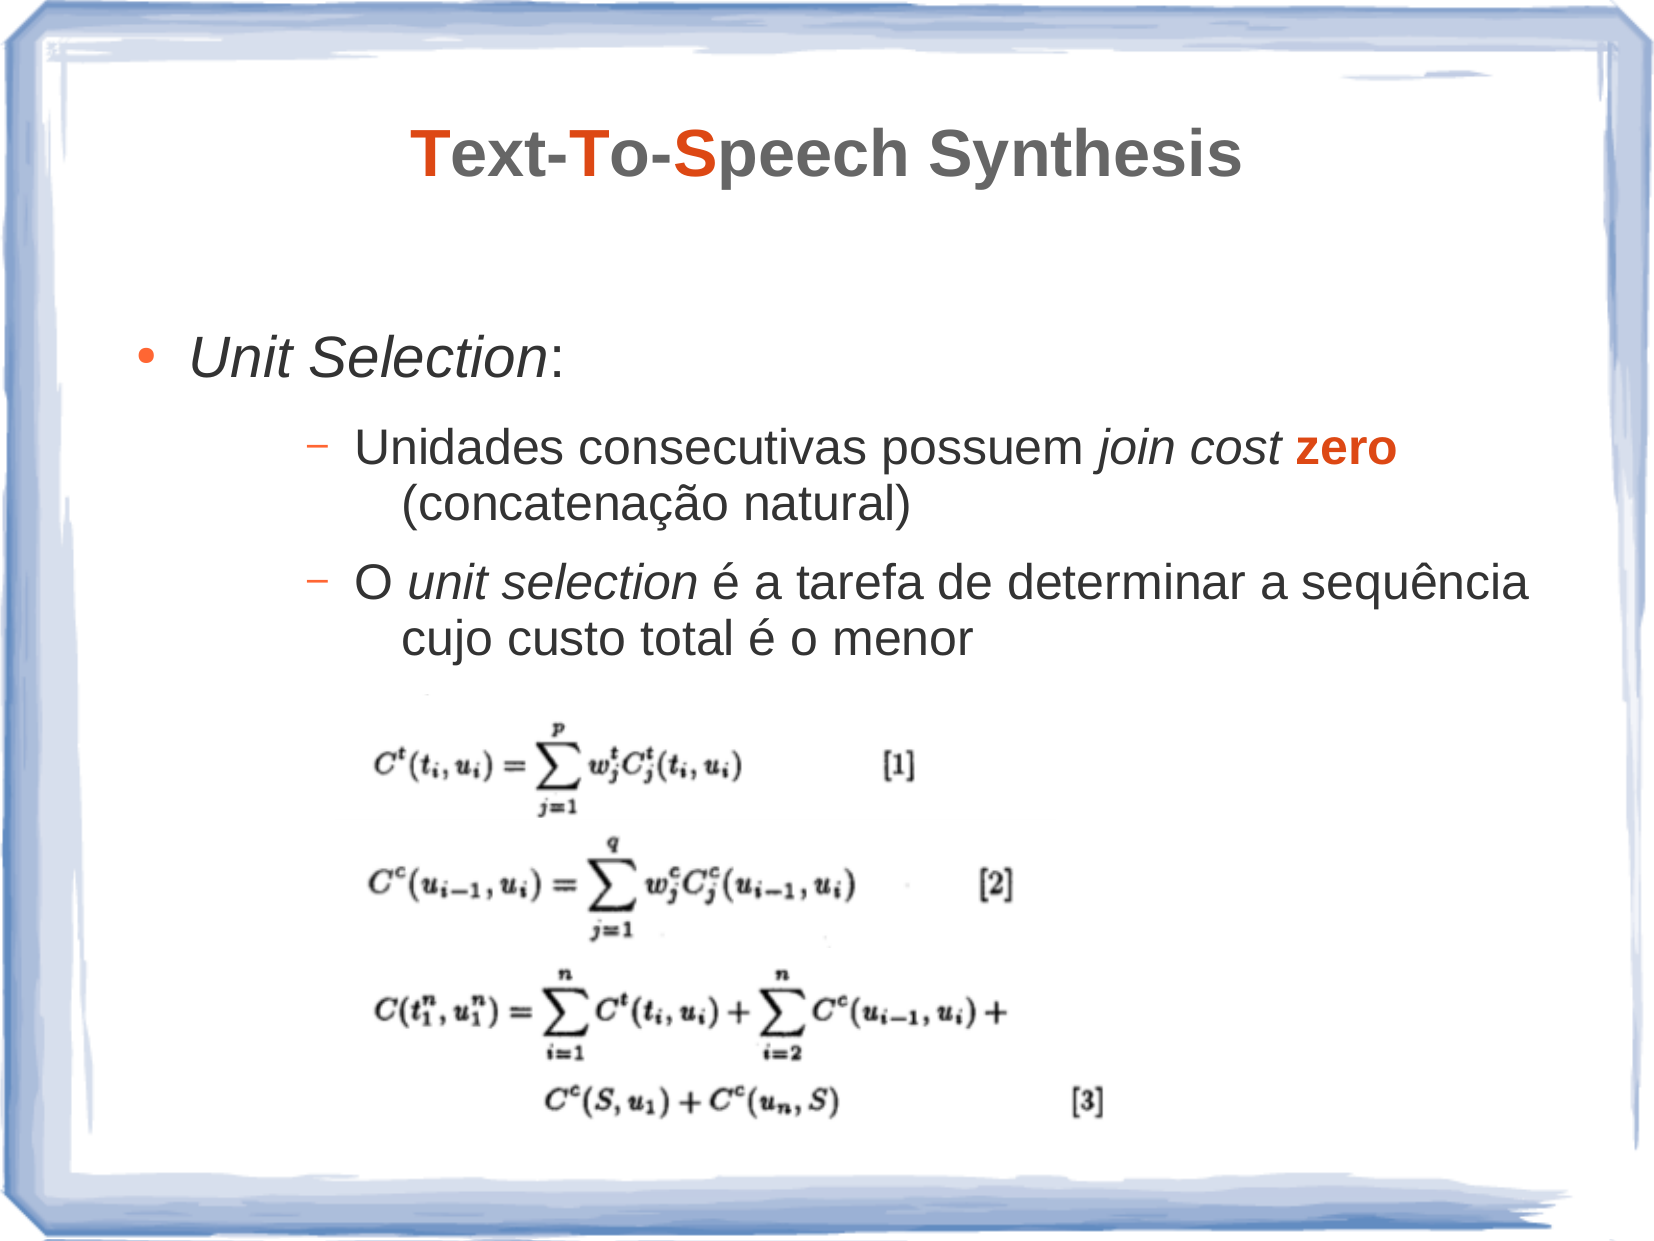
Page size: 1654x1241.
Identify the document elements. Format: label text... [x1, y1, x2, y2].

picture [0, 0, 1654, 1241]
title Text-To-Speech Synthesis [82, 49, 1571, 257]
list Unit Selection: Unidades consecutivas possuem join cost zero (concatenação natural) O unit selection é a tarefa de determinar a sequência cujo custo total é o menor [118, 324, 1571, 1045]
